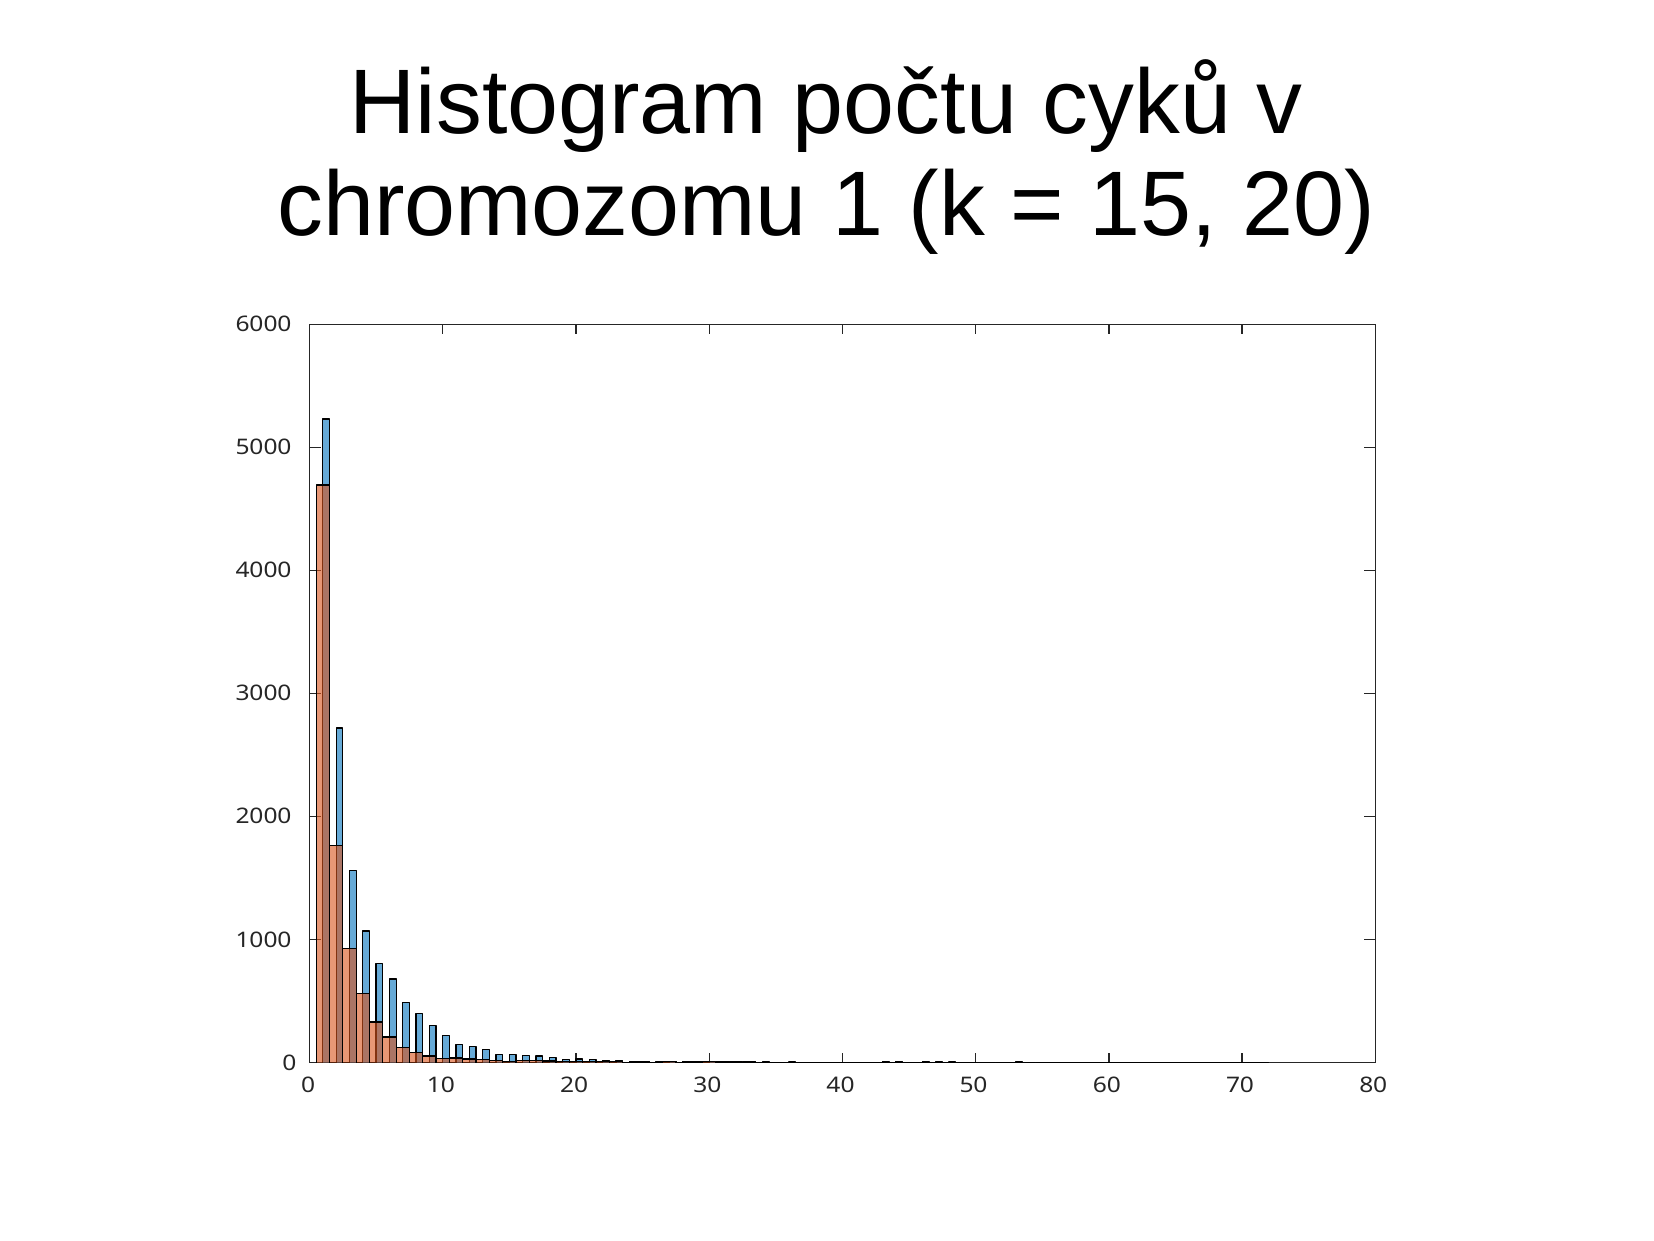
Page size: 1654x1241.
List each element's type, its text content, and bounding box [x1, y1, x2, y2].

picture [129, 256, 1507, 1163]
title Histogram počtu cyků v chromozomu 1 (k = 15, 20) [82, 49, 1571, 257]
